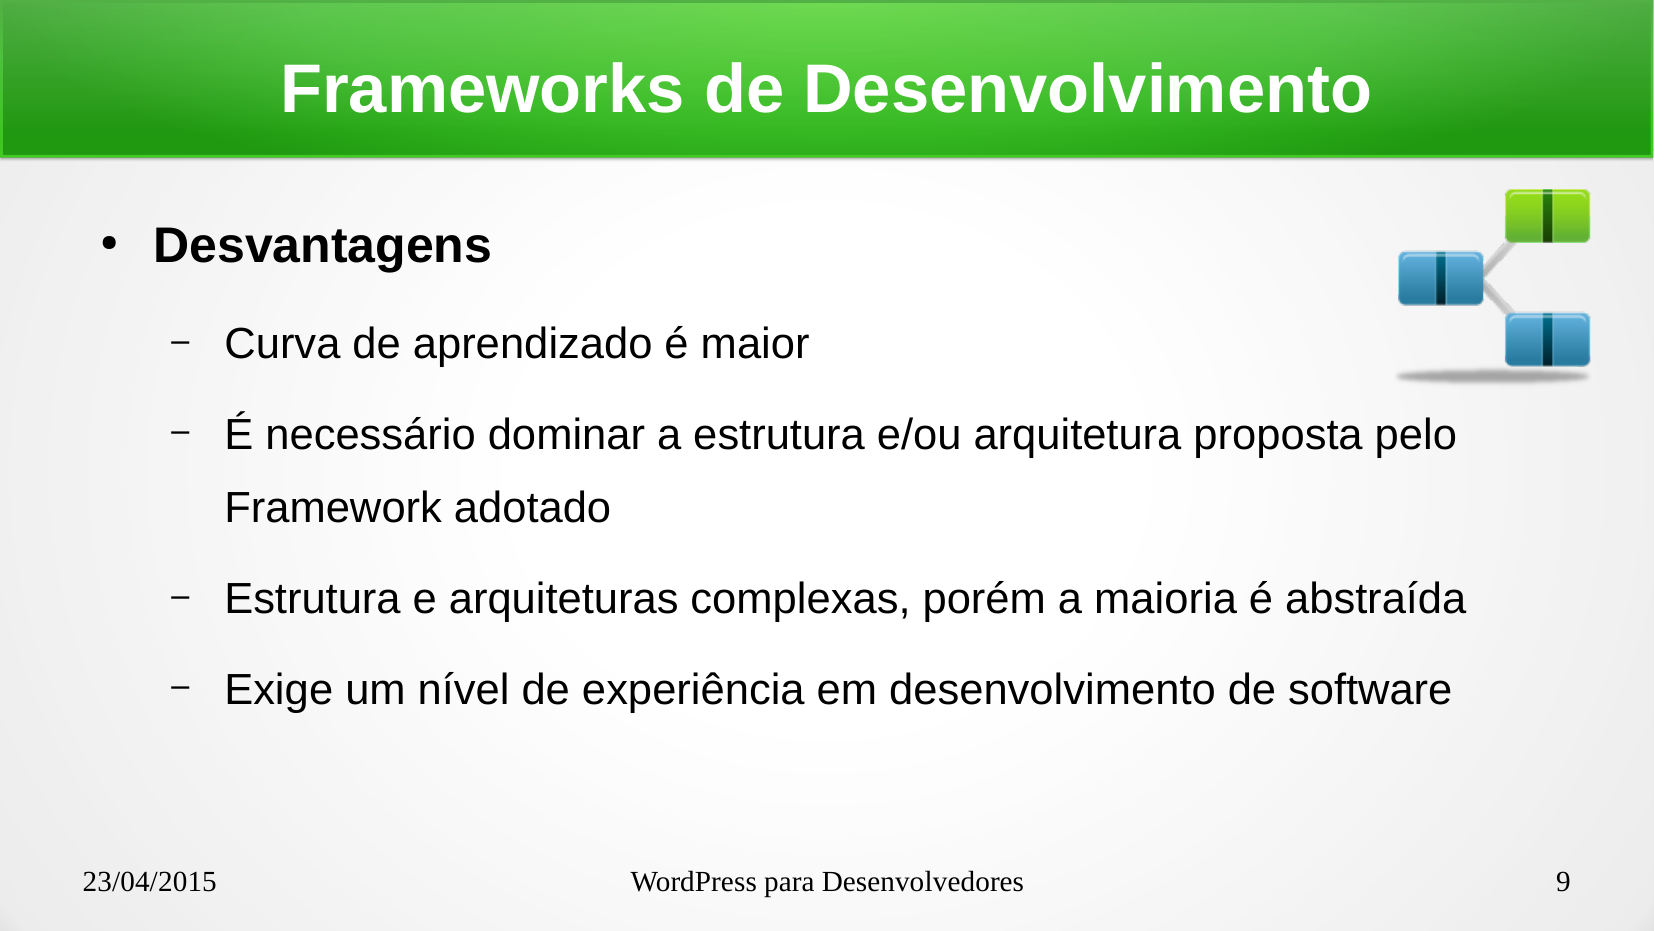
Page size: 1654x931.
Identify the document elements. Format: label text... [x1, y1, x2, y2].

picture [1394, 188, 1595, 389]
list Desvantagens Curva de aprendizado é maior É necessário dominar a estrutura e/ou arquitetura proposta pelo Framework adotado Estrutura e arquiteturas complexas, porém a maioria é abstraída Exige um nível de experiência em desenvolvimento de software [82, 188, 1642, 910]
title Frameworks de Desenvolvimento [82, 35, 1571, 142]
